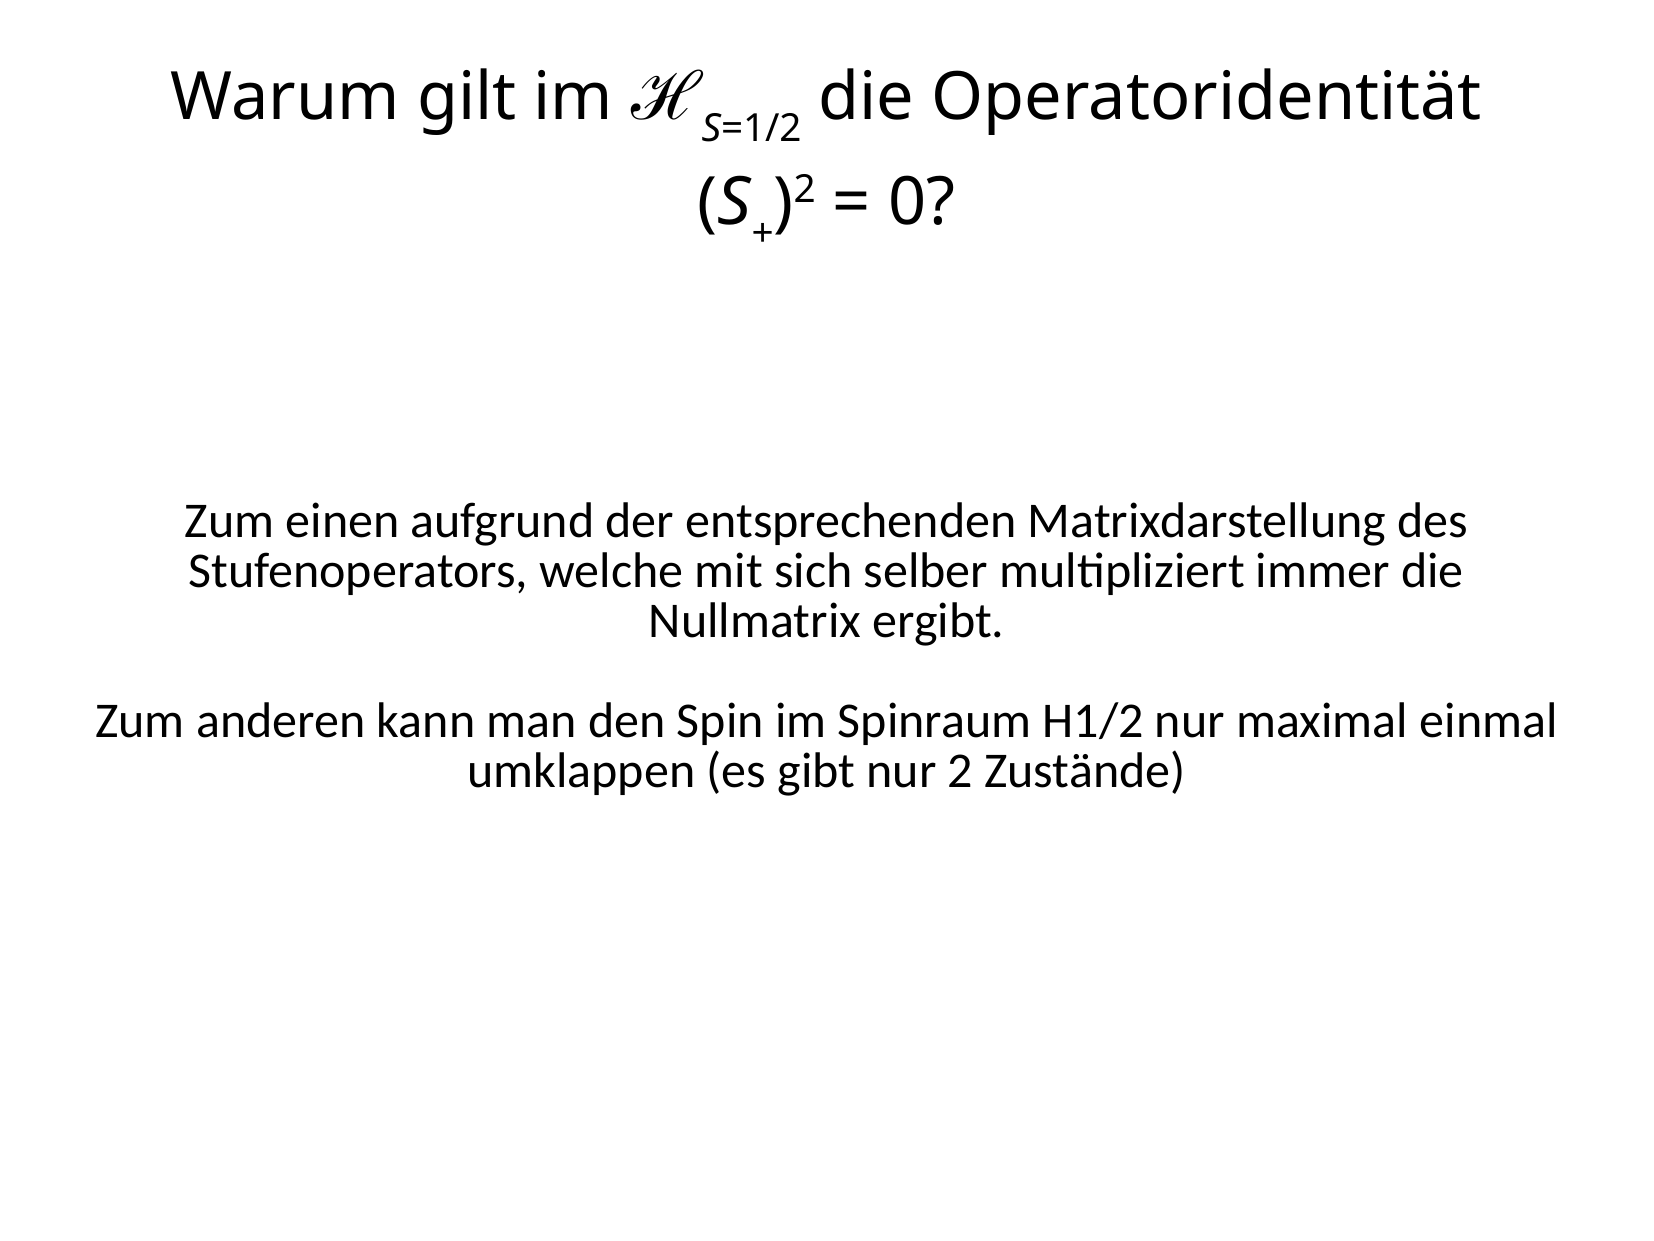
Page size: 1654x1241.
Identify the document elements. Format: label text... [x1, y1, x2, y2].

subtitle Zum einen aufgrund der entsprechenden Matrixdarstellung des Stufenoperators, welche mit sich selber multipliziert immer die Nullmatrix ergibt. Zum anderen kann man den Spin im Spinraum H1/2 nur maximal einmal umklappen (es gibt nur 2 Zustände) [82, 290, 1571, 1010]
title Warum gilt im ℋS=1/2 die Operatoridentität (S+)2 = 0? [82, 49, 1571, 257]
